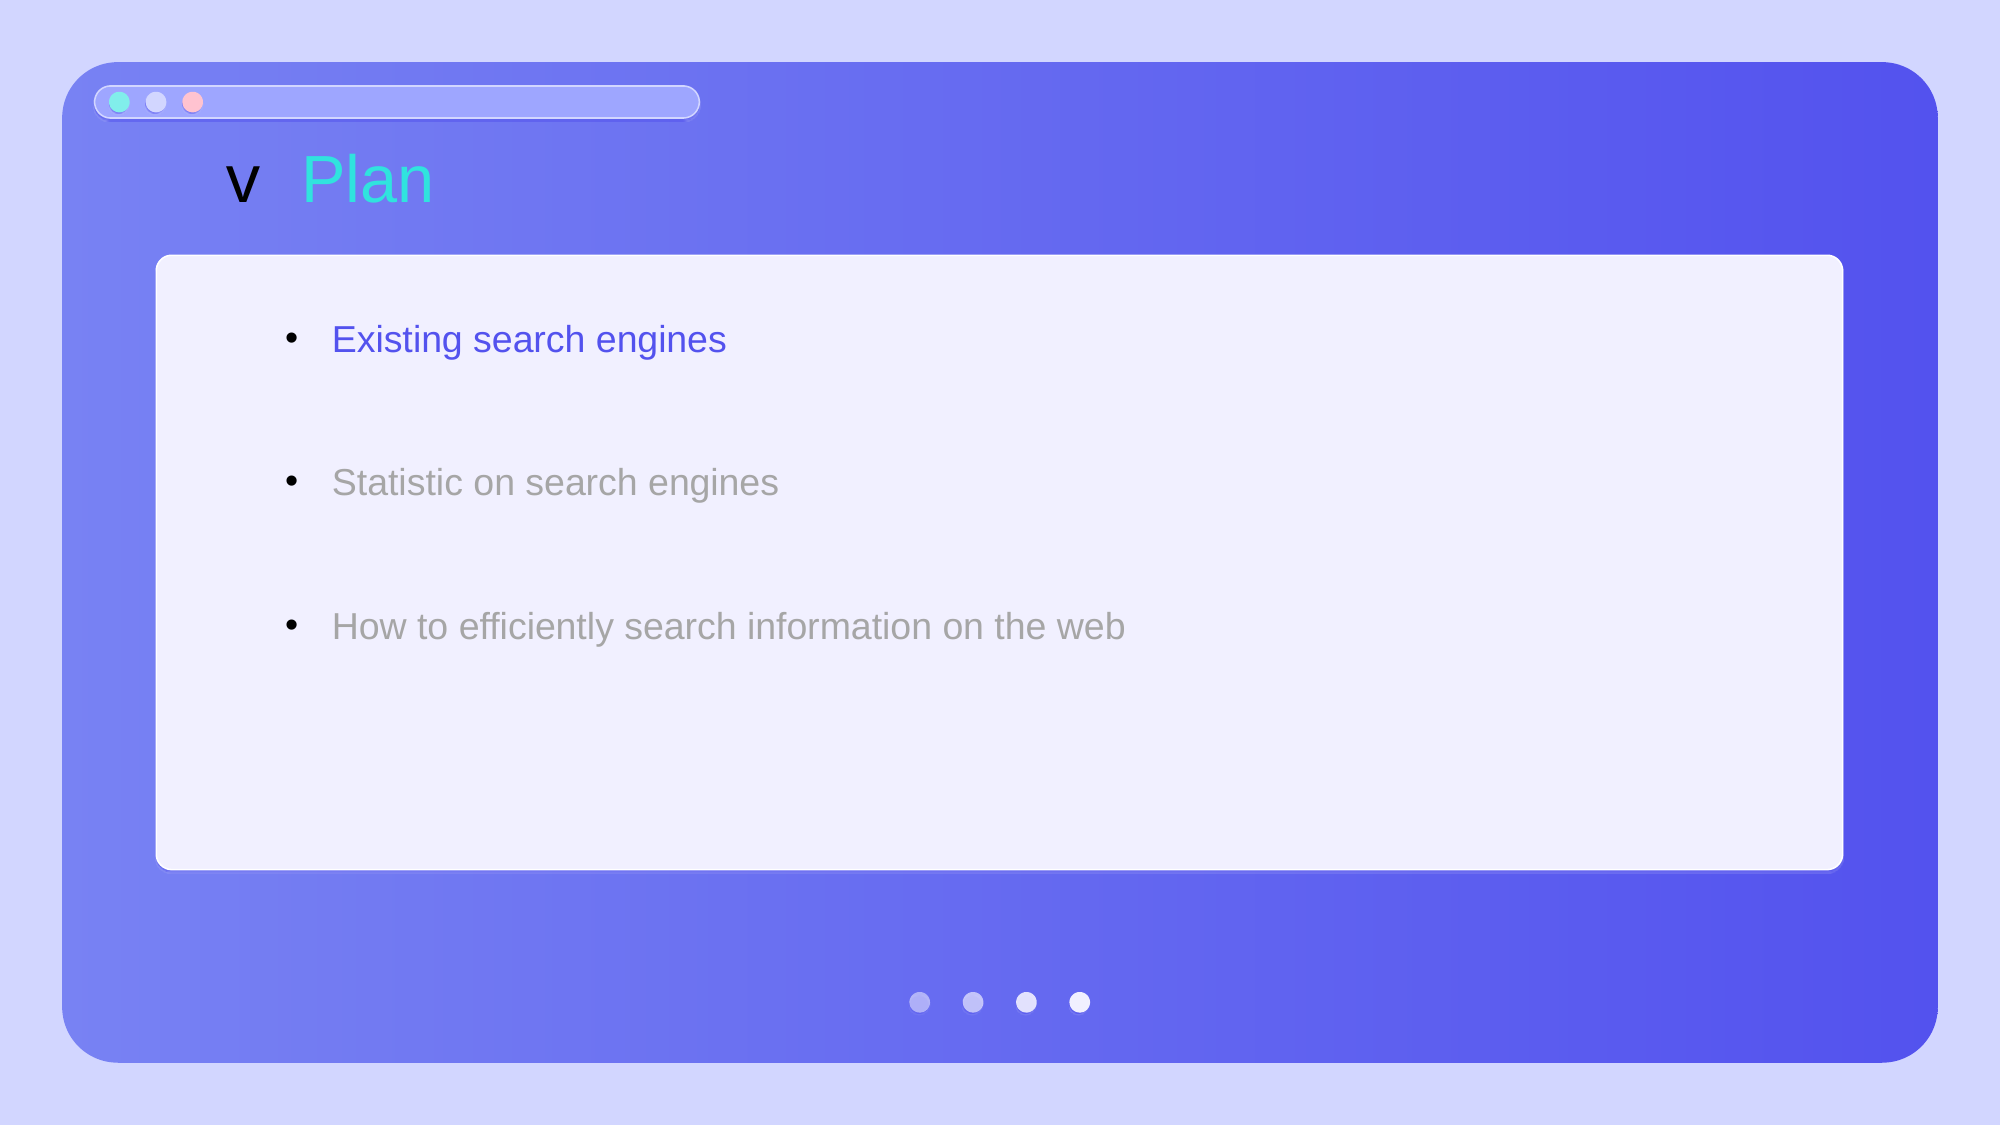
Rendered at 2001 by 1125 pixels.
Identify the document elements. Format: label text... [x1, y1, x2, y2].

text_box Existing search engines [270, 307, 1034, 369]
text_box Statistic on search engines [270, 450, 796, 512]
text_box How to efficiently search information on the web [270, 594, 1248, 655]
text_box Plan [211, 128, 747, 225]
